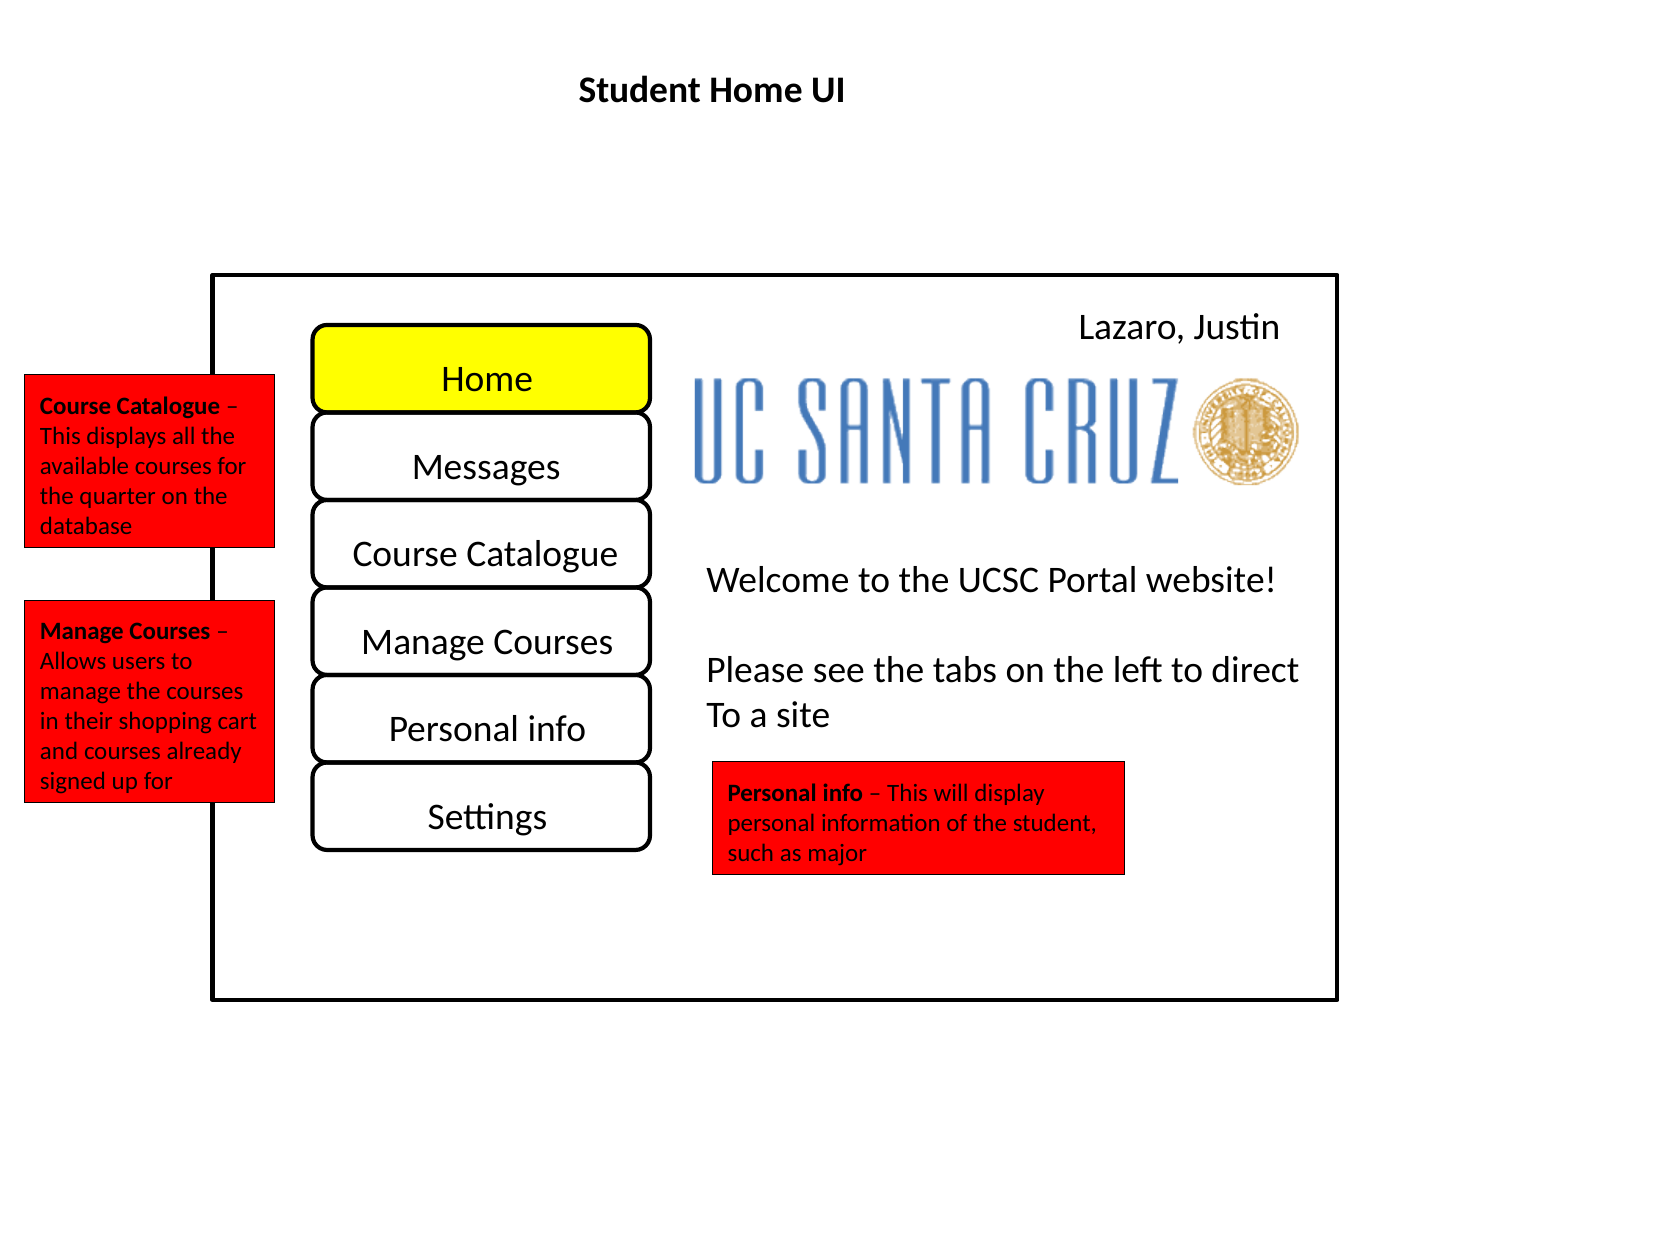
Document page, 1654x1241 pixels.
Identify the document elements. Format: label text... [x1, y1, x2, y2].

text_box Personal info [337, 689, 638, 757]
text_box Lazaro, Justin [1063, 287, 1296, 356]
picture [687, 361, 1307, 503]
text_box Student Home UI [563, 50, 862, 118]
text_box Course Catalogue – This displays all the available courses for the quarter on the database [24, 374, 275, 548]
text_box Messages [312, 426, 661, 495]
text_box [312, 324, 651, 411]
text_box Manage Courses [337, 601, 638, 670]
text_box Manage Courses – Allows users to manage the courses in their shopping cart and courses already signed up for [24, 600, 275, 803]
text_box Personal info – This will display personal information of the student, such as major [712, 761, 1125, 875]
text_box Course Catalogue [337, 514, 638, 582]
text_box Settings [337, 776, 638, 845]
text_box Welcome to the UCSC Portal website! Please see the tabs on the left to direct To a site [691, 539, 1316, 743]
text_box Home [337, 339, 638, 407]
